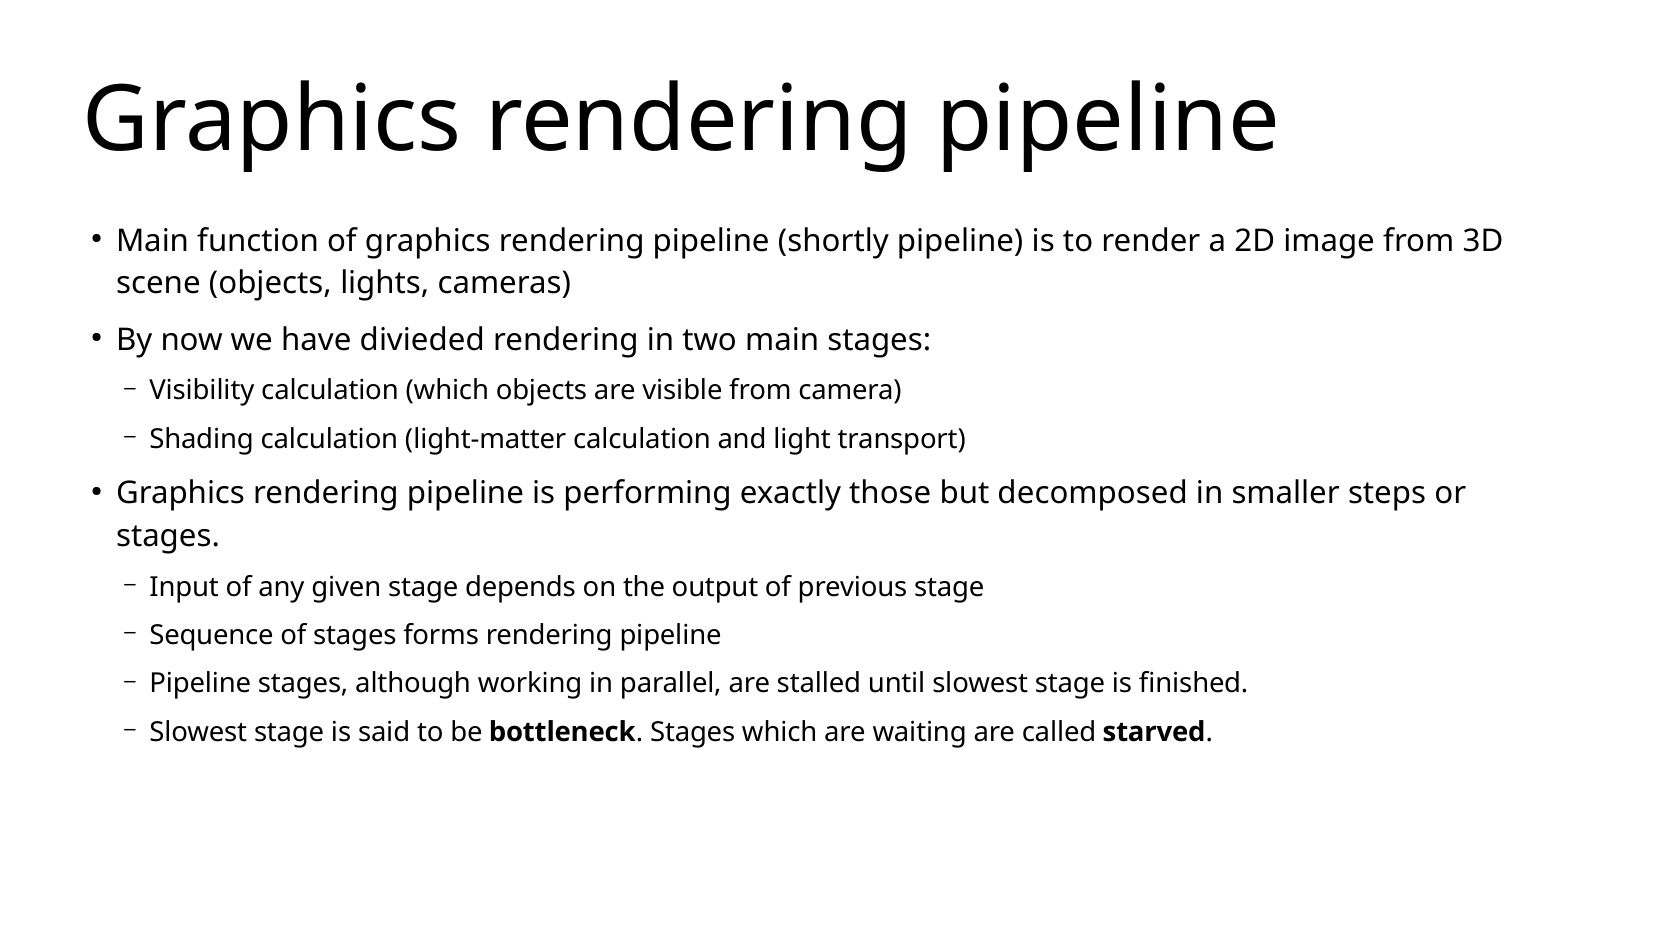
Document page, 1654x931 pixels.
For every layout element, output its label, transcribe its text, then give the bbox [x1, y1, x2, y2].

title Graphics rendering pipeline [82, 37, 1571, 193]
list Main function of graphics rendering pipeline (shortly pipeline) is to render a 2D image from 3D scene (objects, lights, cameras) By now we have divieded rendering in two main stages: Visibility calculation (which objects are visible from camera) Shading calculation (light-matter calculation and light transport) Graphics rendering pipeline is performing exactly those but decomposed in smaller steps or stages. Input of any given stage depends on the output of previous stage Sequence of stages forms rendering pipeline Pipeline stages, although working in parallel, are stalled until slowest stage is finished. Slowest stage is said to be bottleneck. Stages which are waiting are called starved. [82, 217, 1571, 758]
